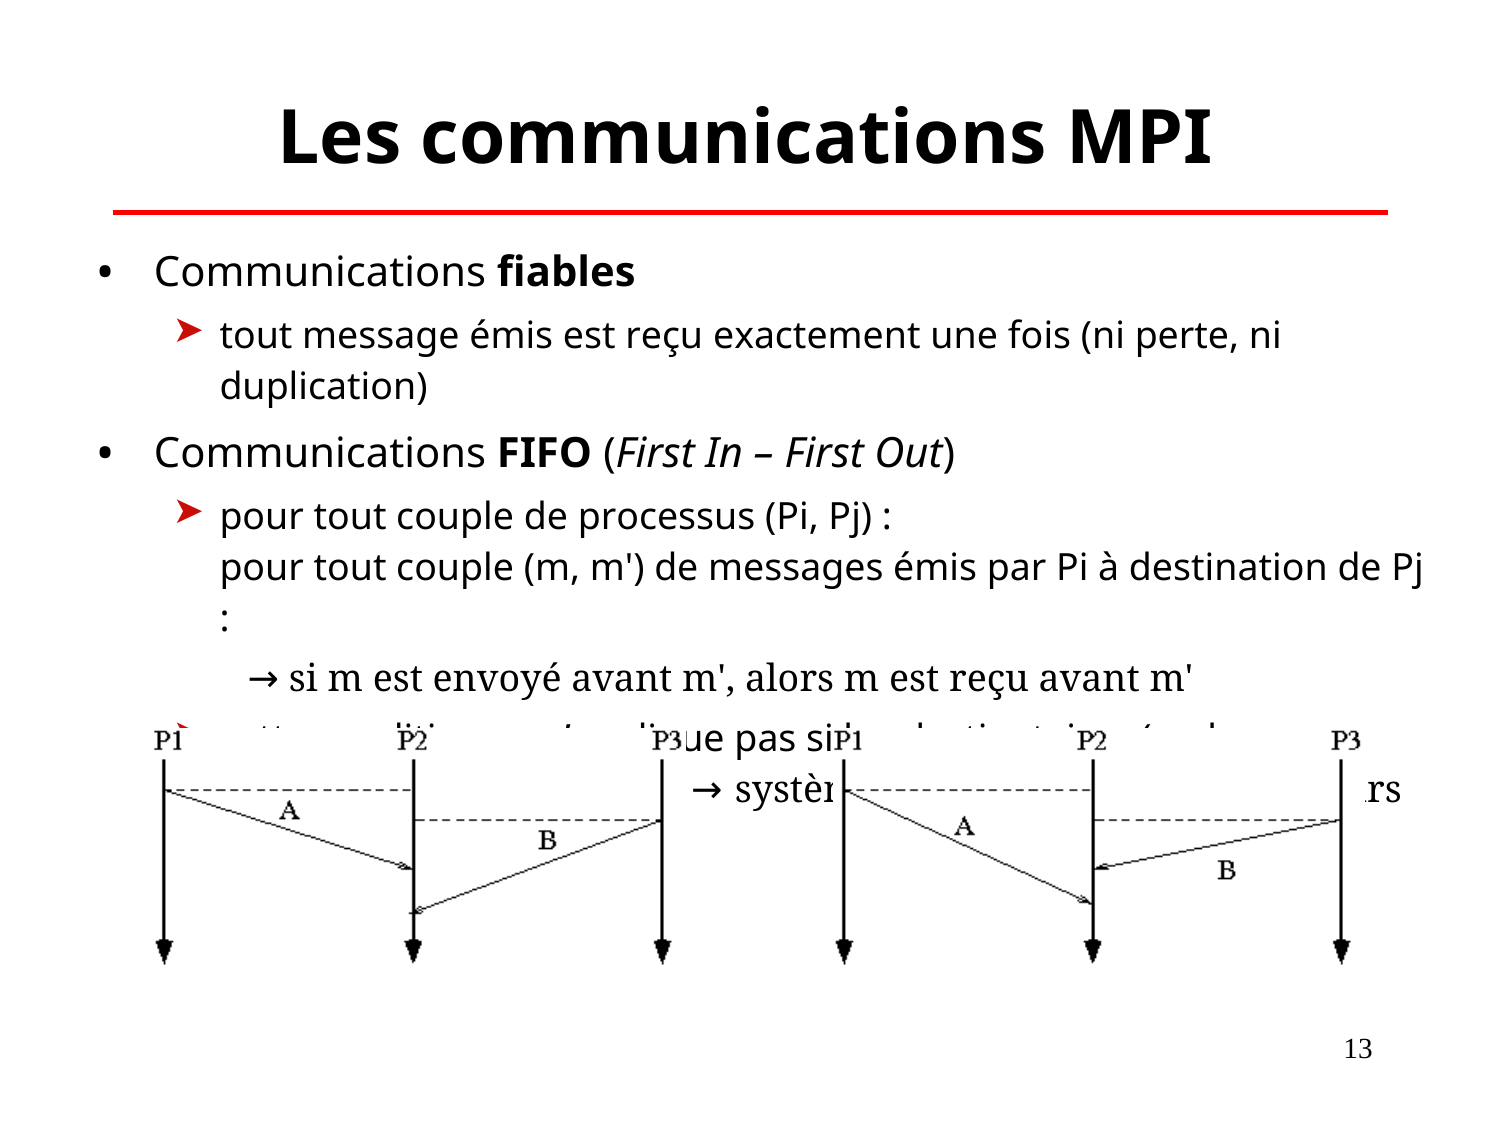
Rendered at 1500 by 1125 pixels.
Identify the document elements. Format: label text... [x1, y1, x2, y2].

list Communications fiables tout message émis est reçu exactement une fois (ni perte, ni duplication) Communications FIFO (First In – First Out) pour tout couple de processus (Pi, Pj) : pour tout couple (m, m') de messages émis par Pi à destination de Pj : → si m est envoyé avant m', alors m est reçu avant m' cette condition ne s’applique pas si les destinataires (ou les émetteurs) sont différents → système non déterministe, plusieurs exécutions possibles : Le buffer de réception n’est cependant pas une file à cause des étiquettes (voir plus loin). [82, 234, 1447, 1077]
picture [833, 728, 1365, 968]
title Les communications MPI [108, 40, 1384, 229]
picture [153, 728, 686, 968]
